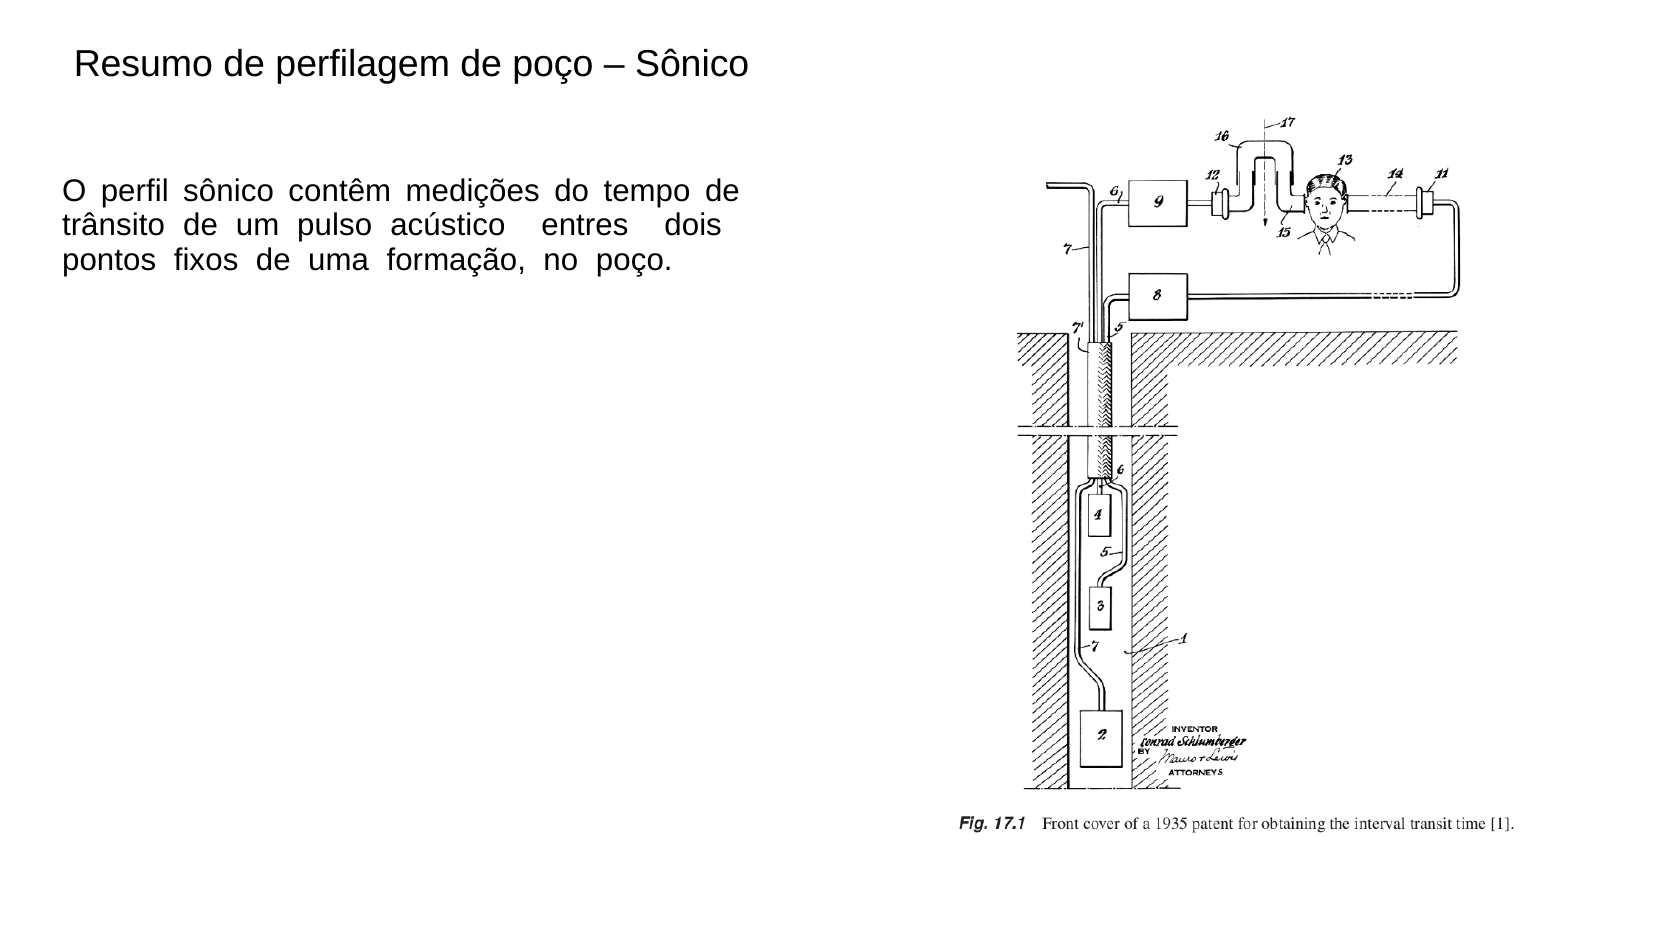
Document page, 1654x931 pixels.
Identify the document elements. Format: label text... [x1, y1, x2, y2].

text_box Resumo de perfilagem de poço – Sônico [59, 35, 1123, 93]
text_box O perfil sônico contêm medições do tempo de trânsito de um pulso acústico entres dois pontos fixos de uma formação, no poço. [47, 165, 756, 320]
picture [945, 94, 1524, 840]
